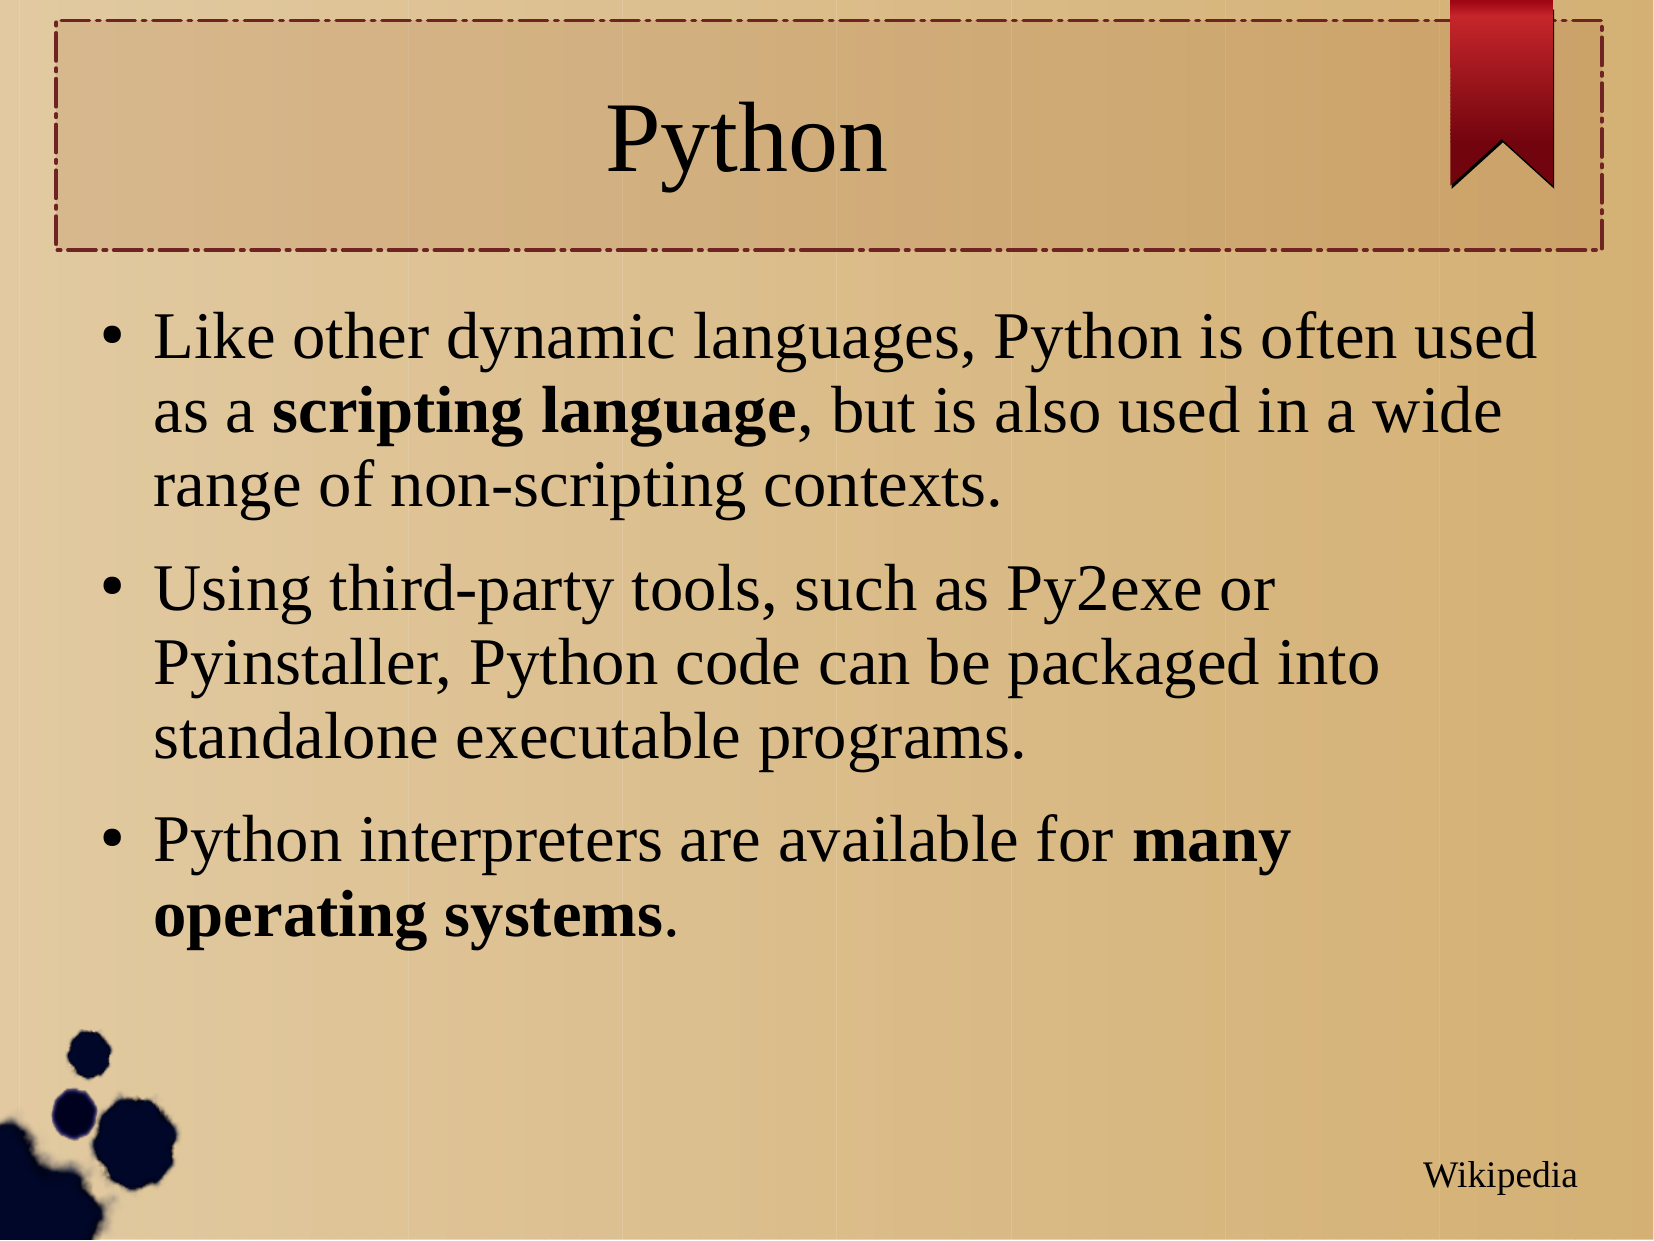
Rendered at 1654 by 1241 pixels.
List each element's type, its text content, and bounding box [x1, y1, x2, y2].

text_box Wikipedia [1408, 1146, 1594, 1204]
list Like other dynamic languages, Python is often used as a scripting language, but is also used in a wide range of non-scripting contexts. Using third-party tools, such as Py2exe or Pyinstaller, Python code can be packaged into standalone executable programs. Python interpreters are available for many operating systems. [82, 299, 1571, 1019]
title Python [82, 47, 1412, 229]
